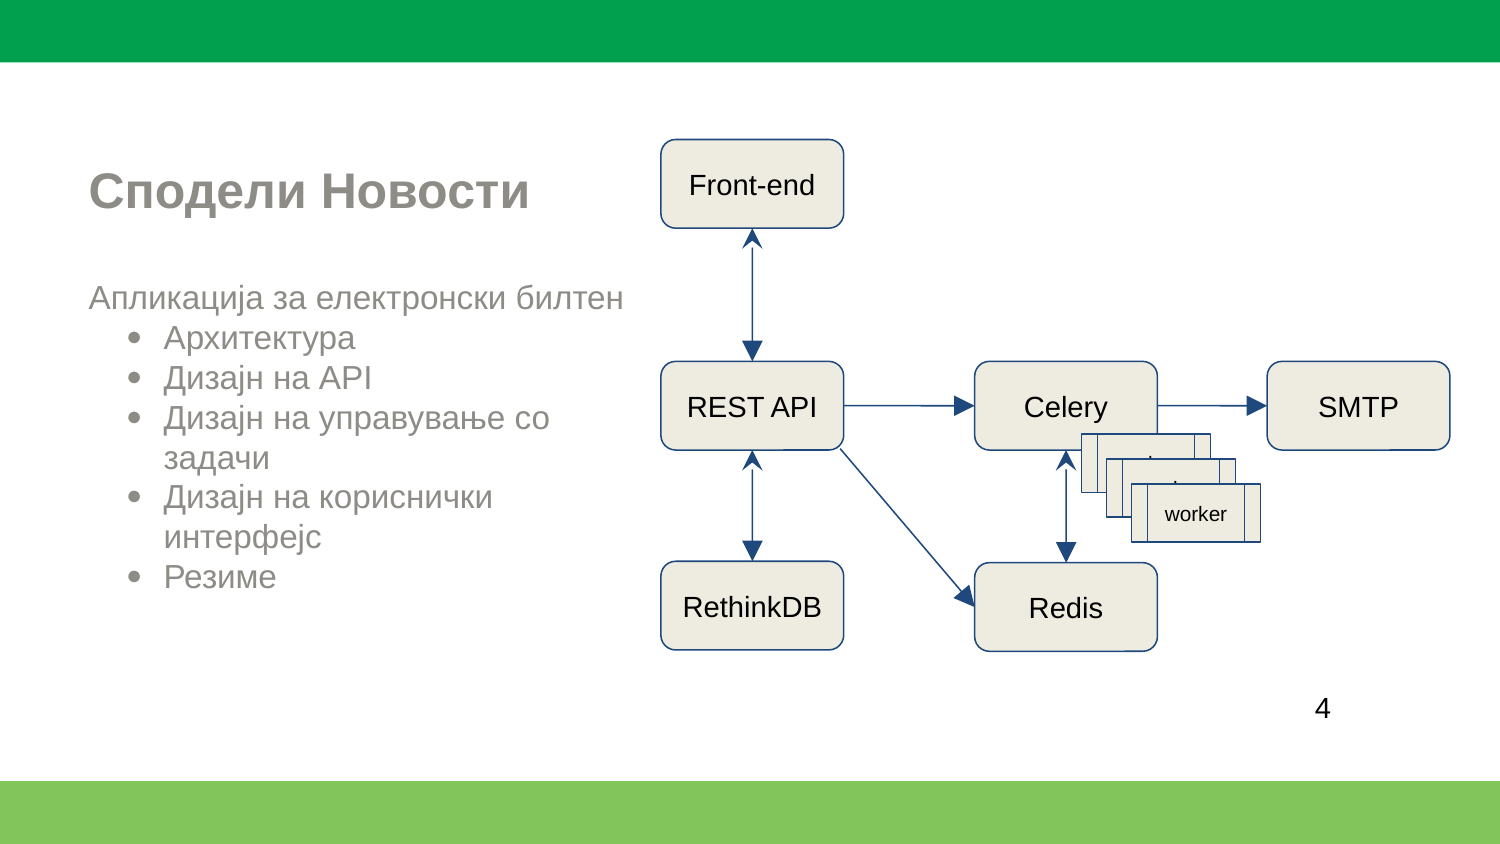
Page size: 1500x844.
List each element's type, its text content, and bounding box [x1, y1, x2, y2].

title Сподели Новости [75, 127, 589, 250]
slide_number <number> [1299, 675, 1390, 740]
text_box Front-end [660, 139, 844, 229]
text_box worker [1132, 484, 1260, 542]
text_box Celery [974, 361, 1158, 451]
text_box worker [1082, 434, 1210, 492]
text_box Redis [974, 562, 1158, 652]
text_box SMTP [1267, 361, 1450, 451]
list Апликација за електронски билтен Архитектура Дизајн на API Дизајн на управување со задачи Дизајн на кориснички интерфејс Резиме [75, 262, 664, 625]
text_box worker [1107, 459, 1235, 517]
text_box RethinkDB [660, 561, 844, 650]
text_box REST API [660, 361, 844, 451]
